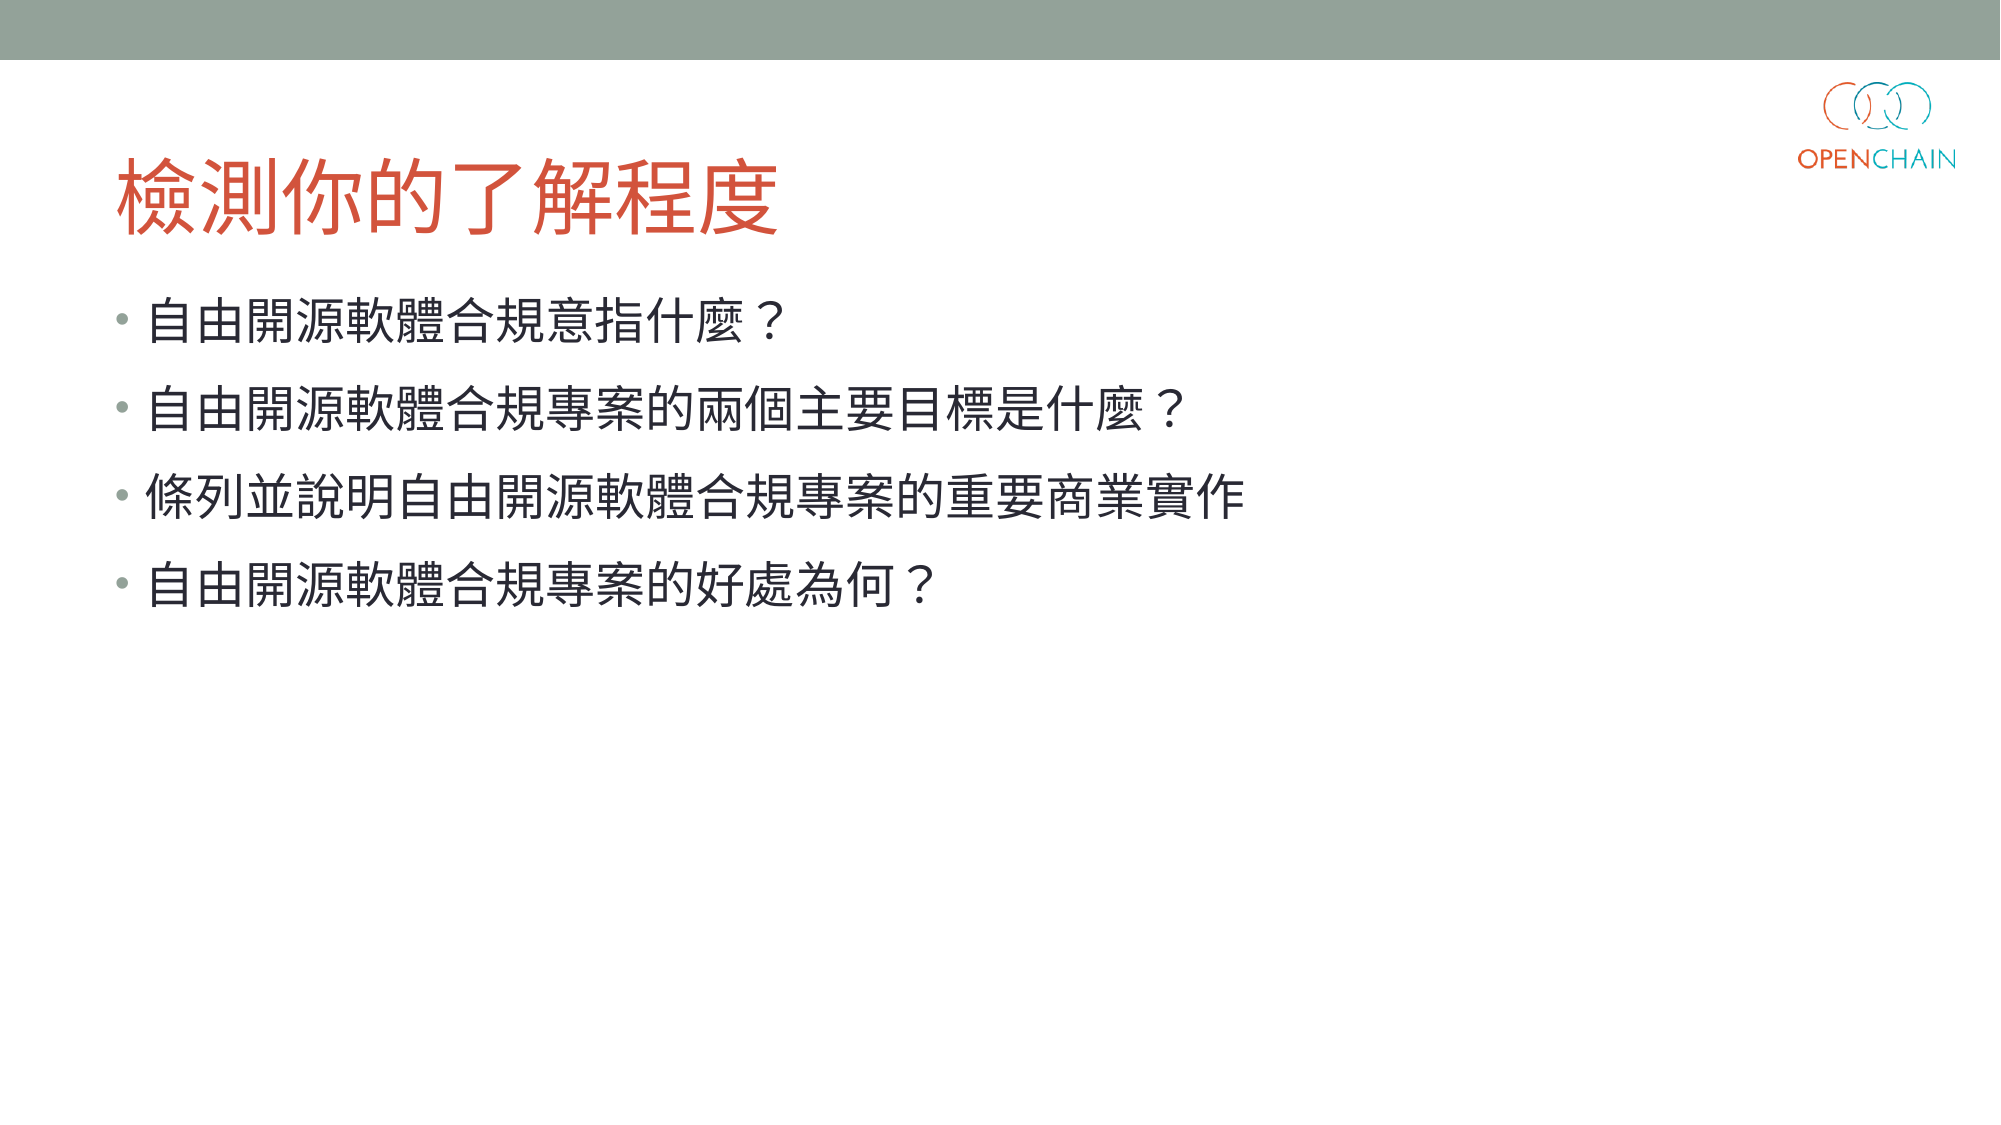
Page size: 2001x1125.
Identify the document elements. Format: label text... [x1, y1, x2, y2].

title 檢測你的了解程度 [99, 87, 1900, 251]
list 自由開源軟體合規意指什麼？ 自由開源軟體合規專案的兩個主要目標是什麼？ 條列並說明自由開源軟體合規專案的重要商業實作 自由開源軟體合規專案的好處為何？ [99, 263, 1900, 1064]
